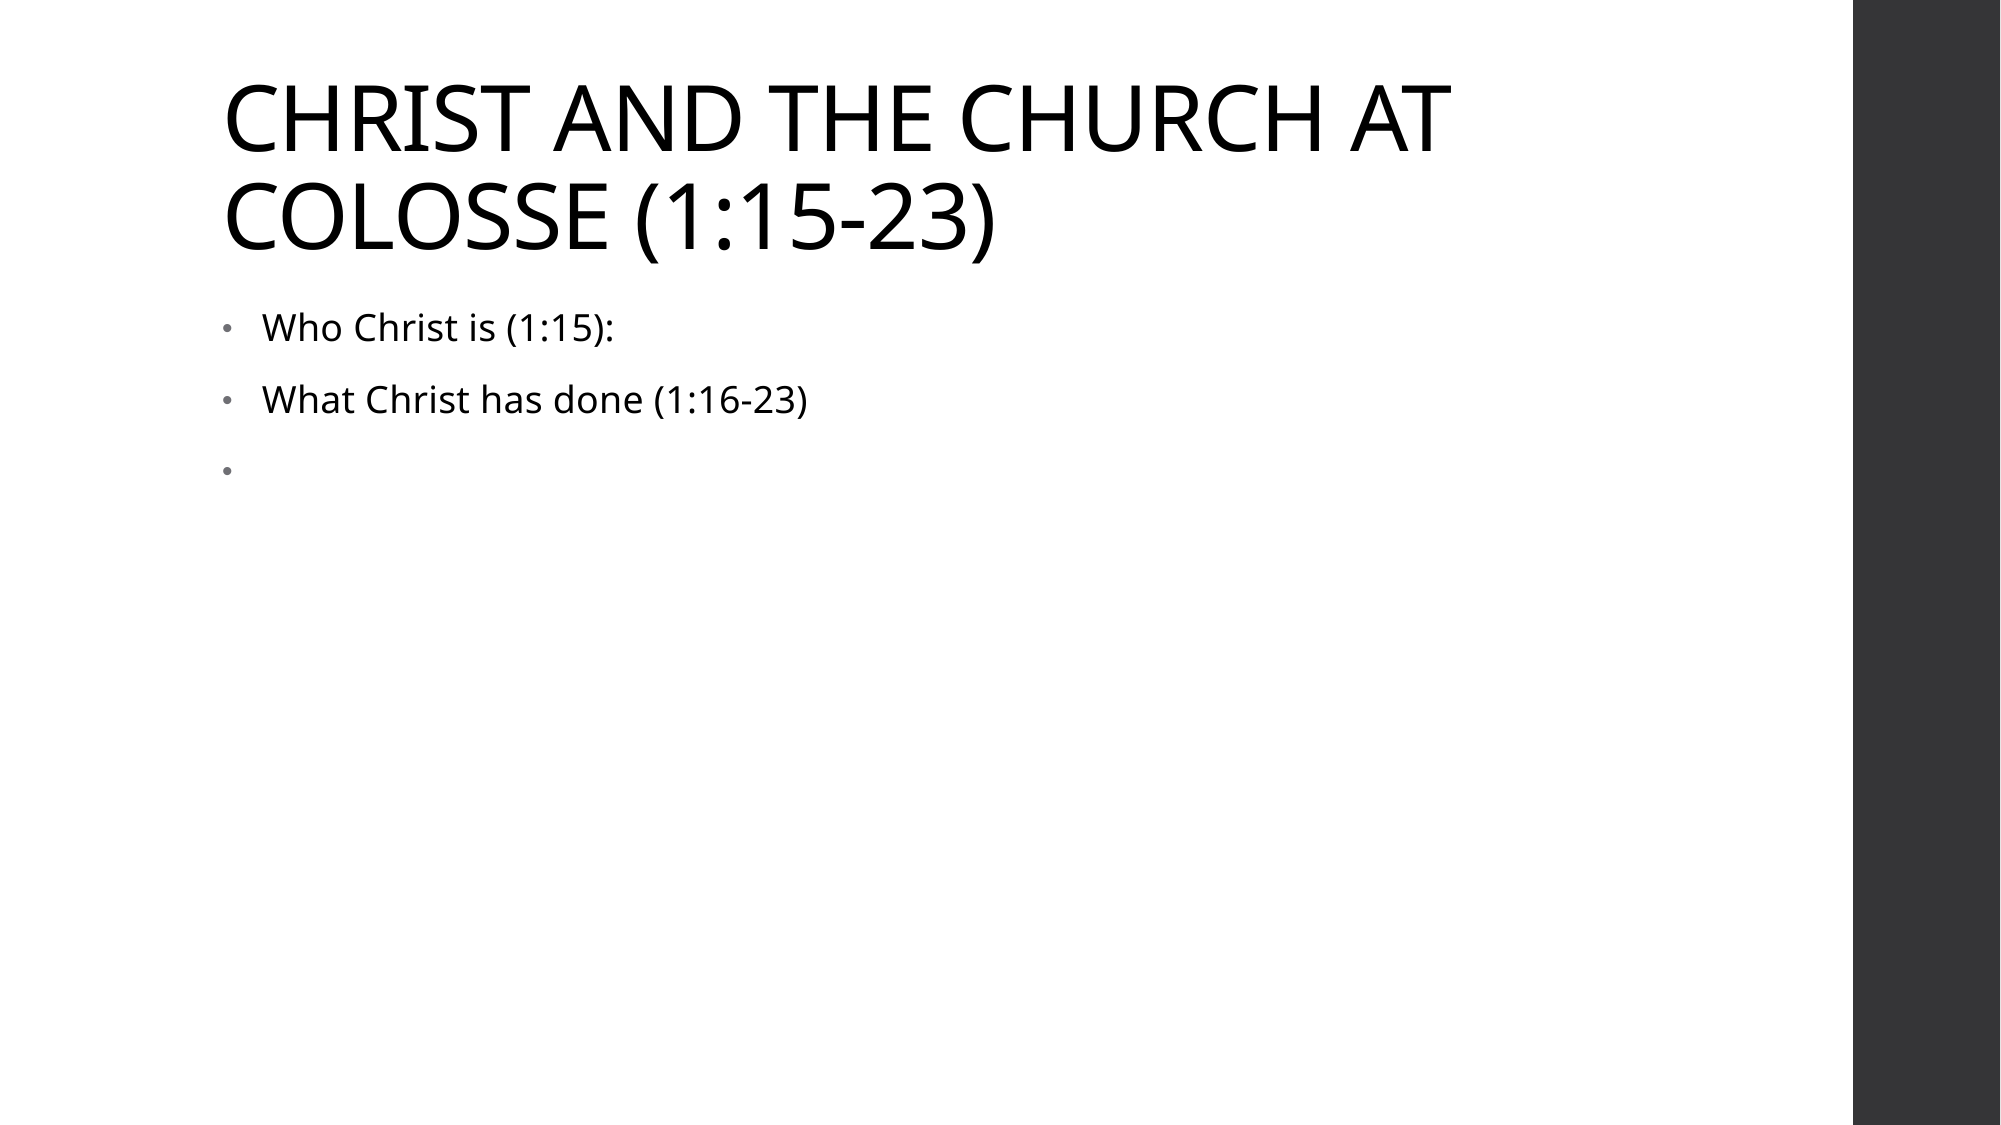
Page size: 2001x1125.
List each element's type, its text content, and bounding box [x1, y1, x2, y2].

title CHRIST AND THE CHURCH AT COLOSSE (1:15-23) [206, 60, 1797, 278]
list Who Christ is (1:15): What Christ has done (1:16-23) [206, 299, 1617, 1014]
